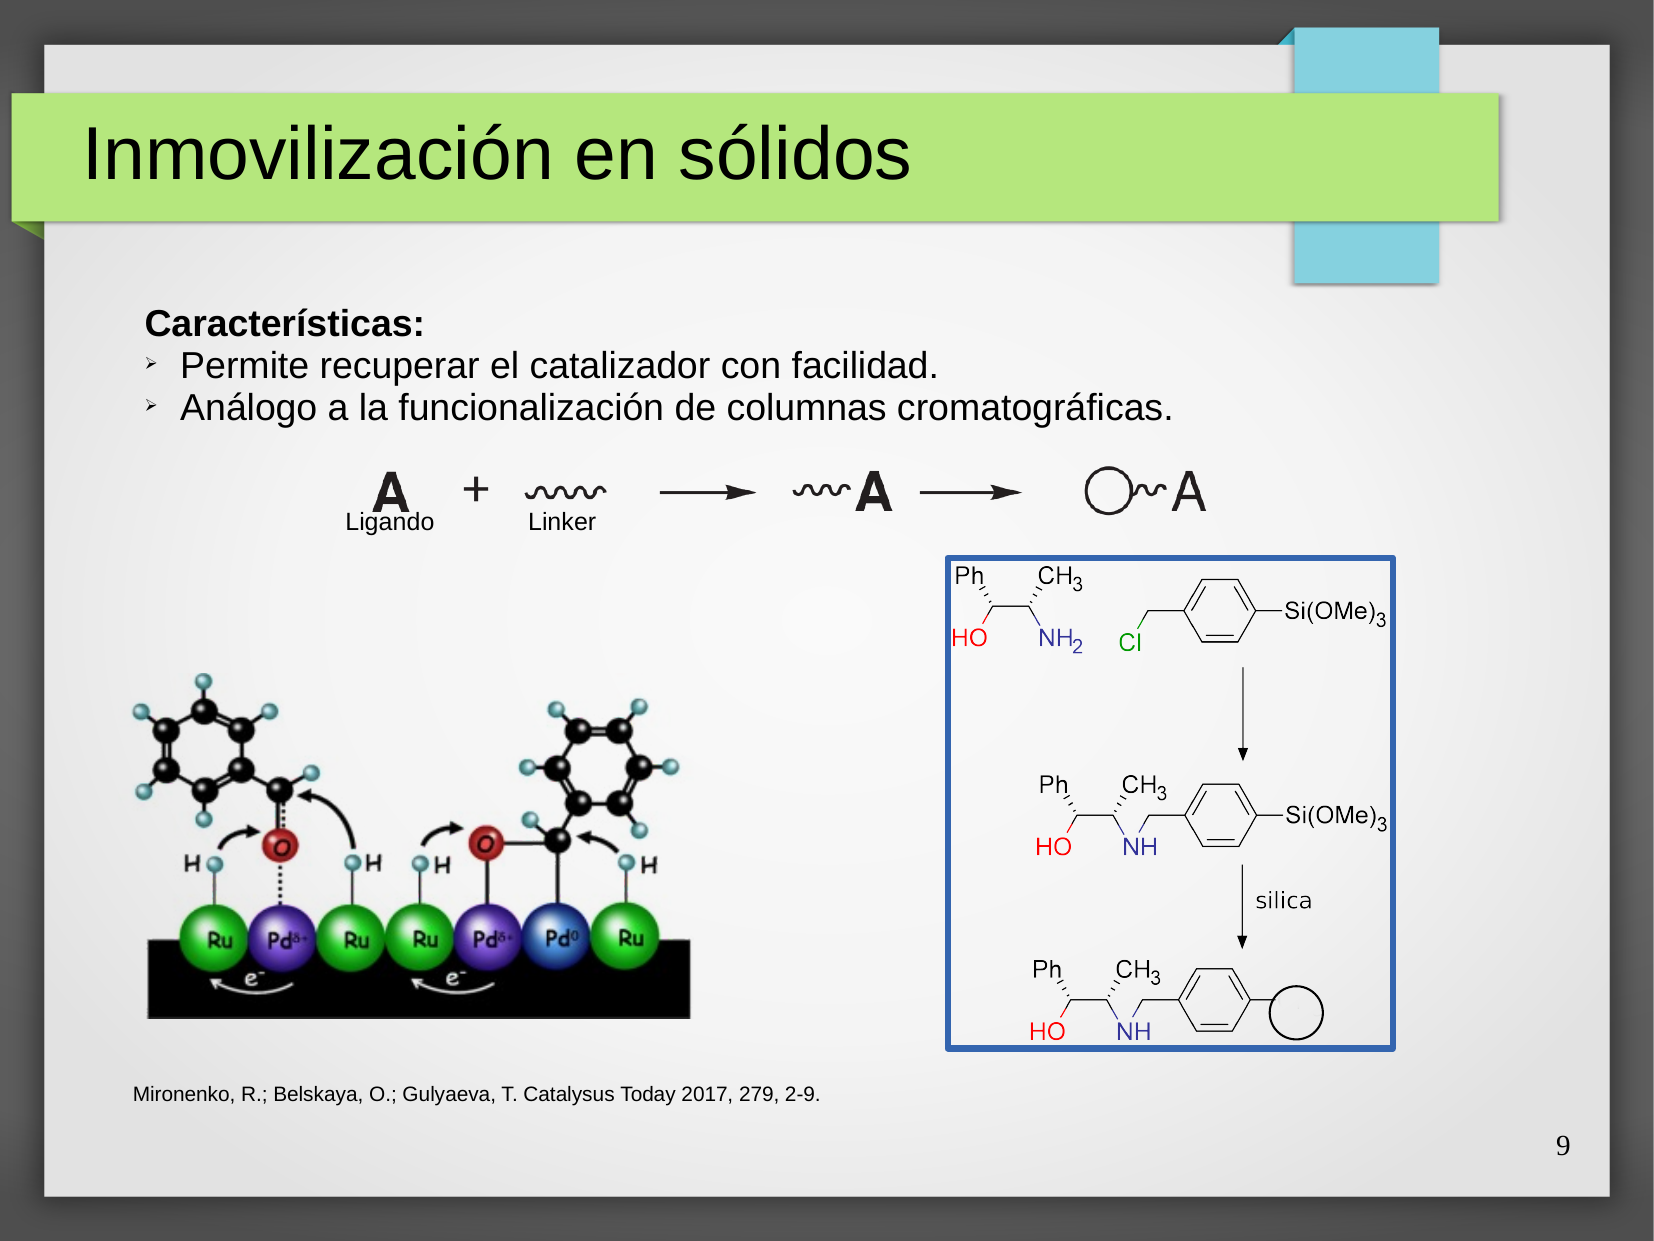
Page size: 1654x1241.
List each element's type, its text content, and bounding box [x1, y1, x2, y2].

picture [0, 0, 1654, 1241]
text_box Mironenko, R.; Belskaya, O.; Gulyaeva, T. Catalysus Today 2017, 279, 2-9. [118, 1074, 1050, 1113]
title Inmovilización en sólidos [82, 94, 1264, 213]
text_box Ligando [330, 500, 450, 544]
text_box Características: Permite recuperar el catalizador con facilidad. Análogo a la funcionalización de columnas cromatográficas. [129, 295, 1217, 437]
